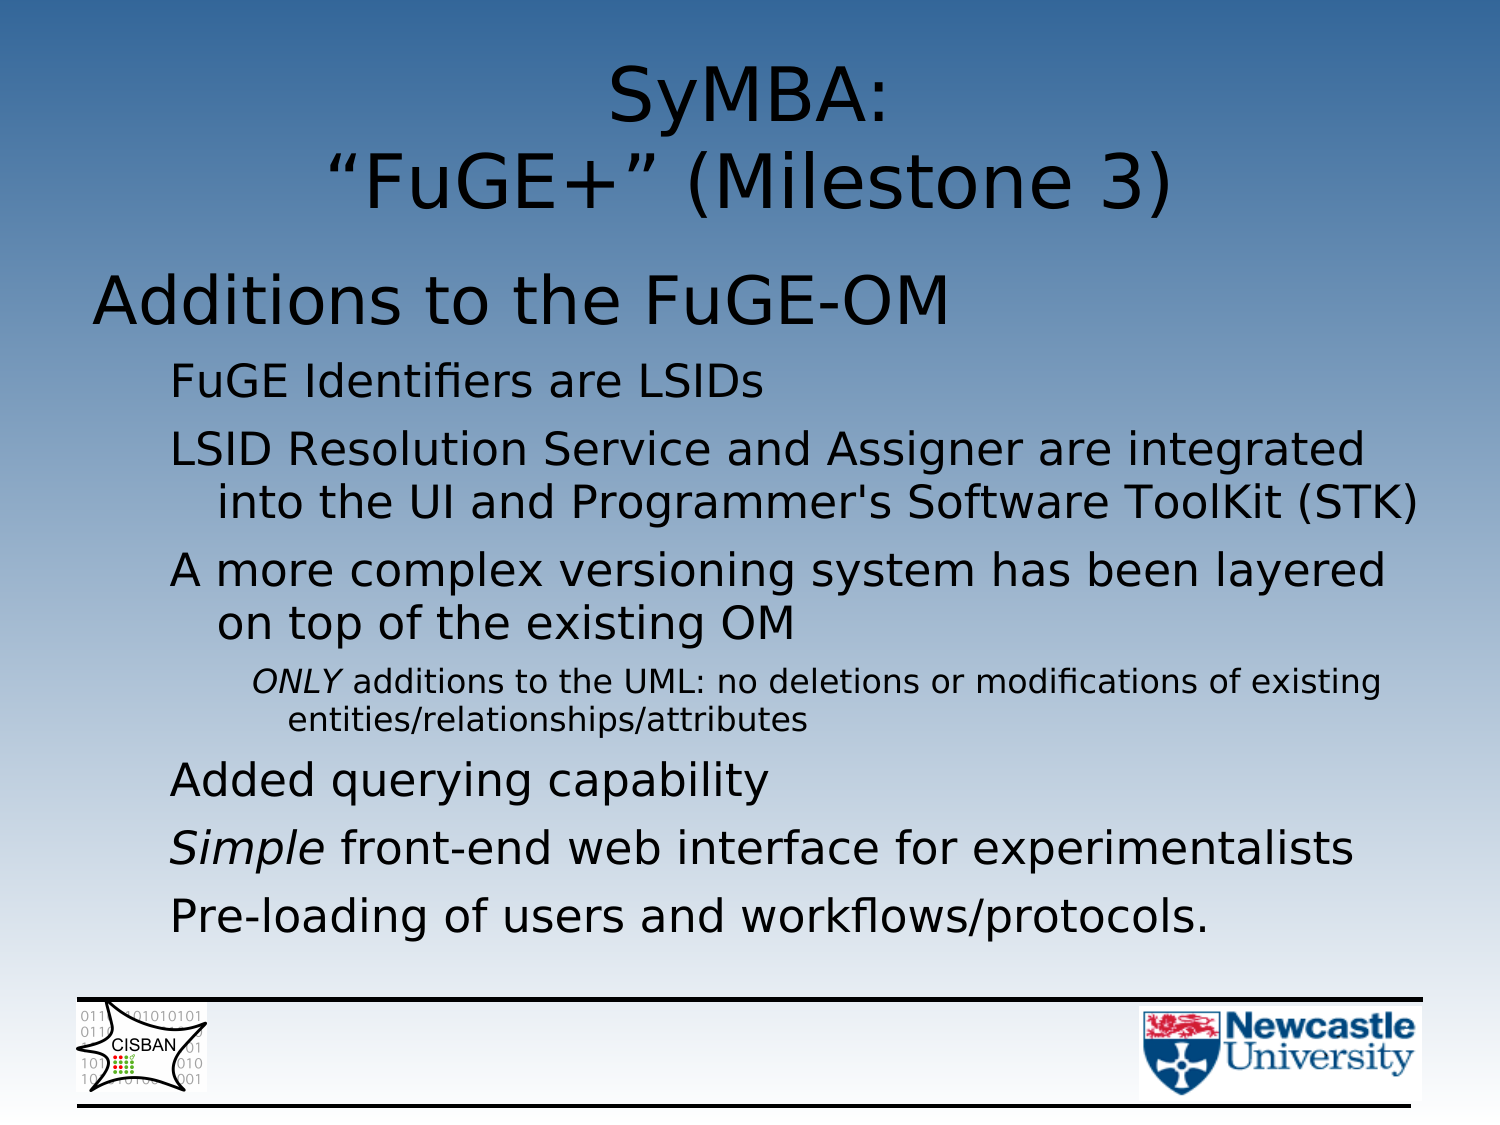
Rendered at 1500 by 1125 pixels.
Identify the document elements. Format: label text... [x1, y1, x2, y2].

picture [76, 999, 207, 1092]
list Additions to the FuGE-OM FuGE Identifiers are LSIDs LSID Resolution Service and Assigner are integrated into the UI and Programmer's Software ToolKit (STK) A more complex versioning system has been layered on top of the existing OM ONLY additions to the UML: no deletions or modifications of existing entities/relationships/attributes Added querying capability Simple front-end web interface for experimentalists Pre-loading of users and workflows/protocols. [75, 262, 1426, 991]
title SyMBA: “FuGE+” (Milestone 3) [75, 51, 1426, 227]
picture [1139, 1006, 1422, 1101]
